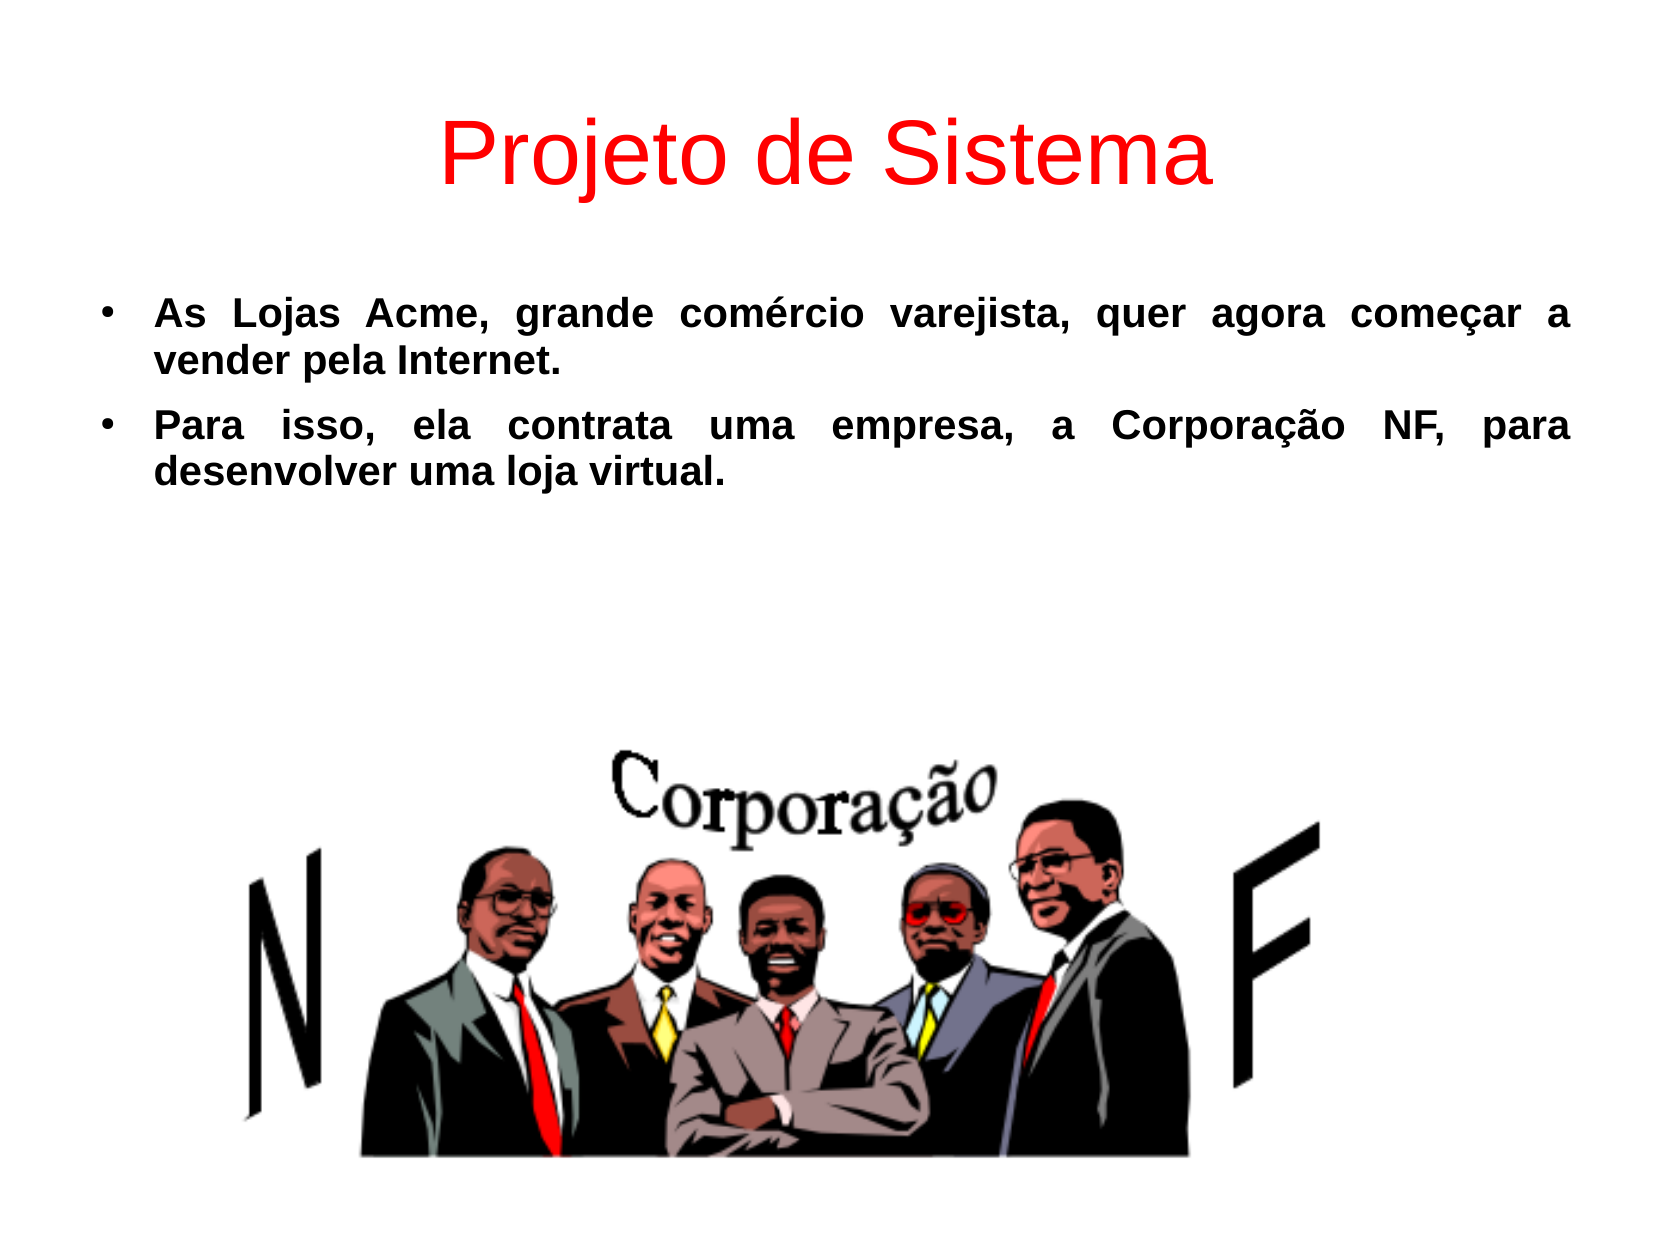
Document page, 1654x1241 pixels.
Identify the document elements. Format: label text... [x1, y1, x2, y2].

picture [207, 708, 1356, 1182]
list As Lojas Acme, grande comércio varejista, quer agora começar a vender pela Internet. Para isso, ela contrata uma empresa, a Corporação NF, para desenvolver uma loja virtual. [82, 290, 1571, 1010]
title Projeto de Sistema [82, 49, 1571, 257]
